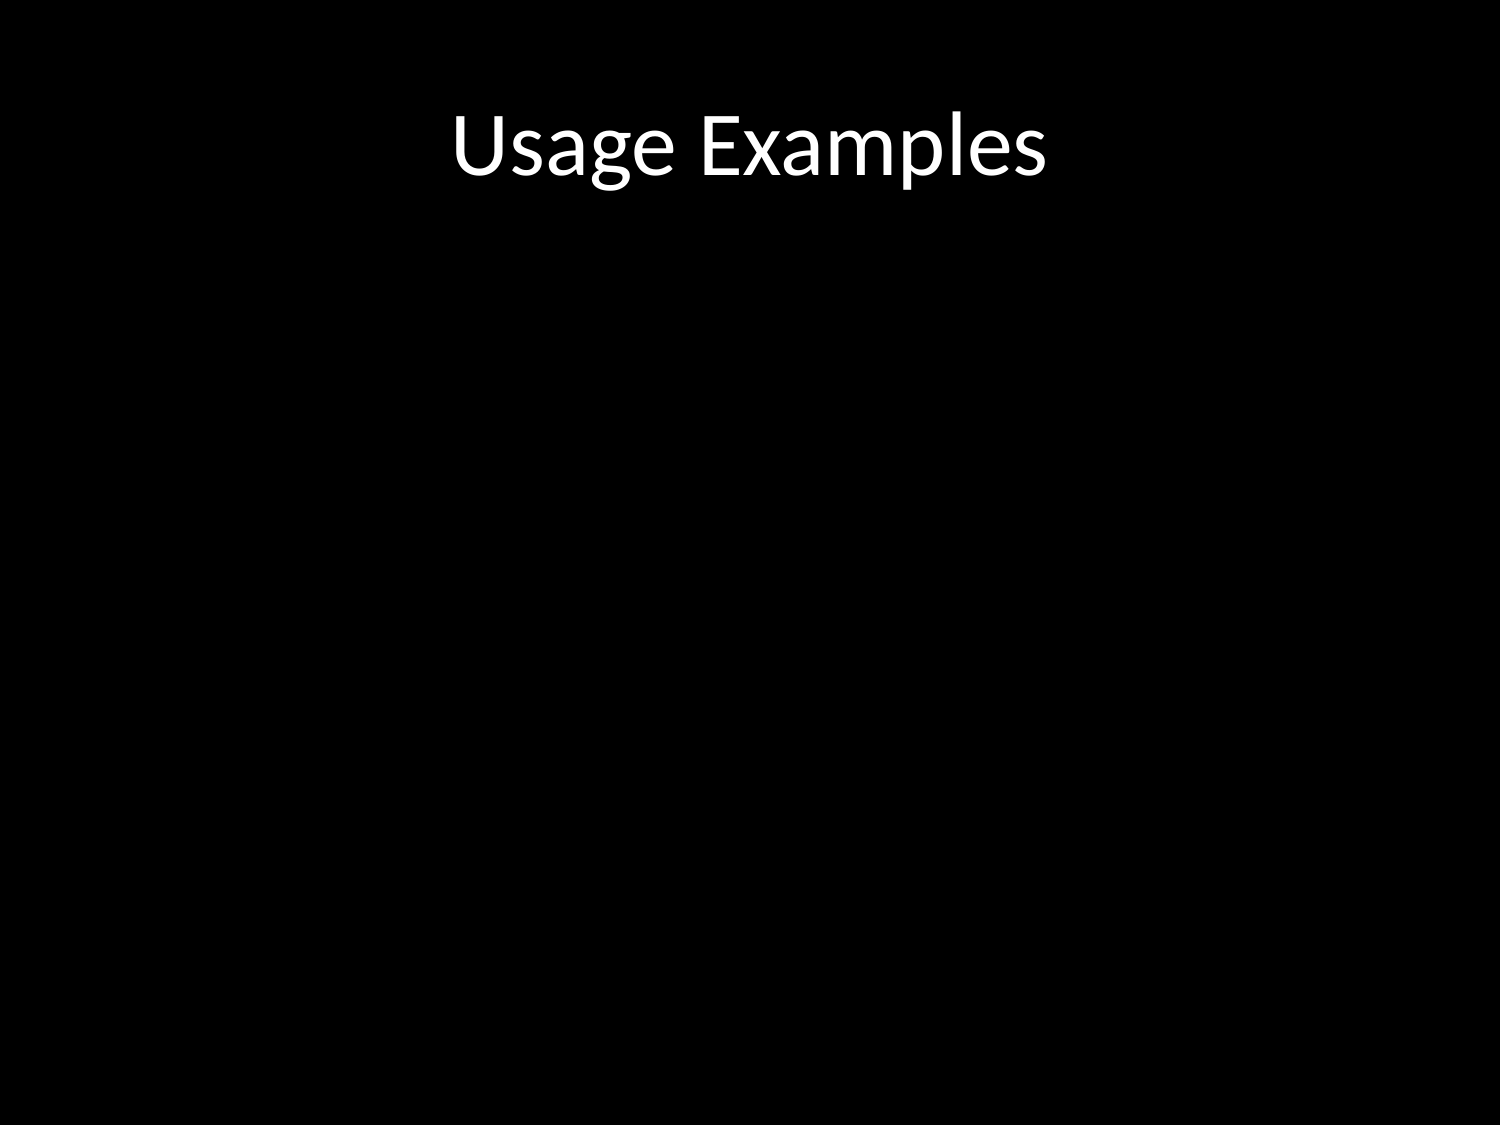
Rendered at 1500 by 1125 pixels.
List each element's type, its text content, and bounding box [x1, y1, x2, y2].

title Usage Examples [75, 45, 1425, 233]
